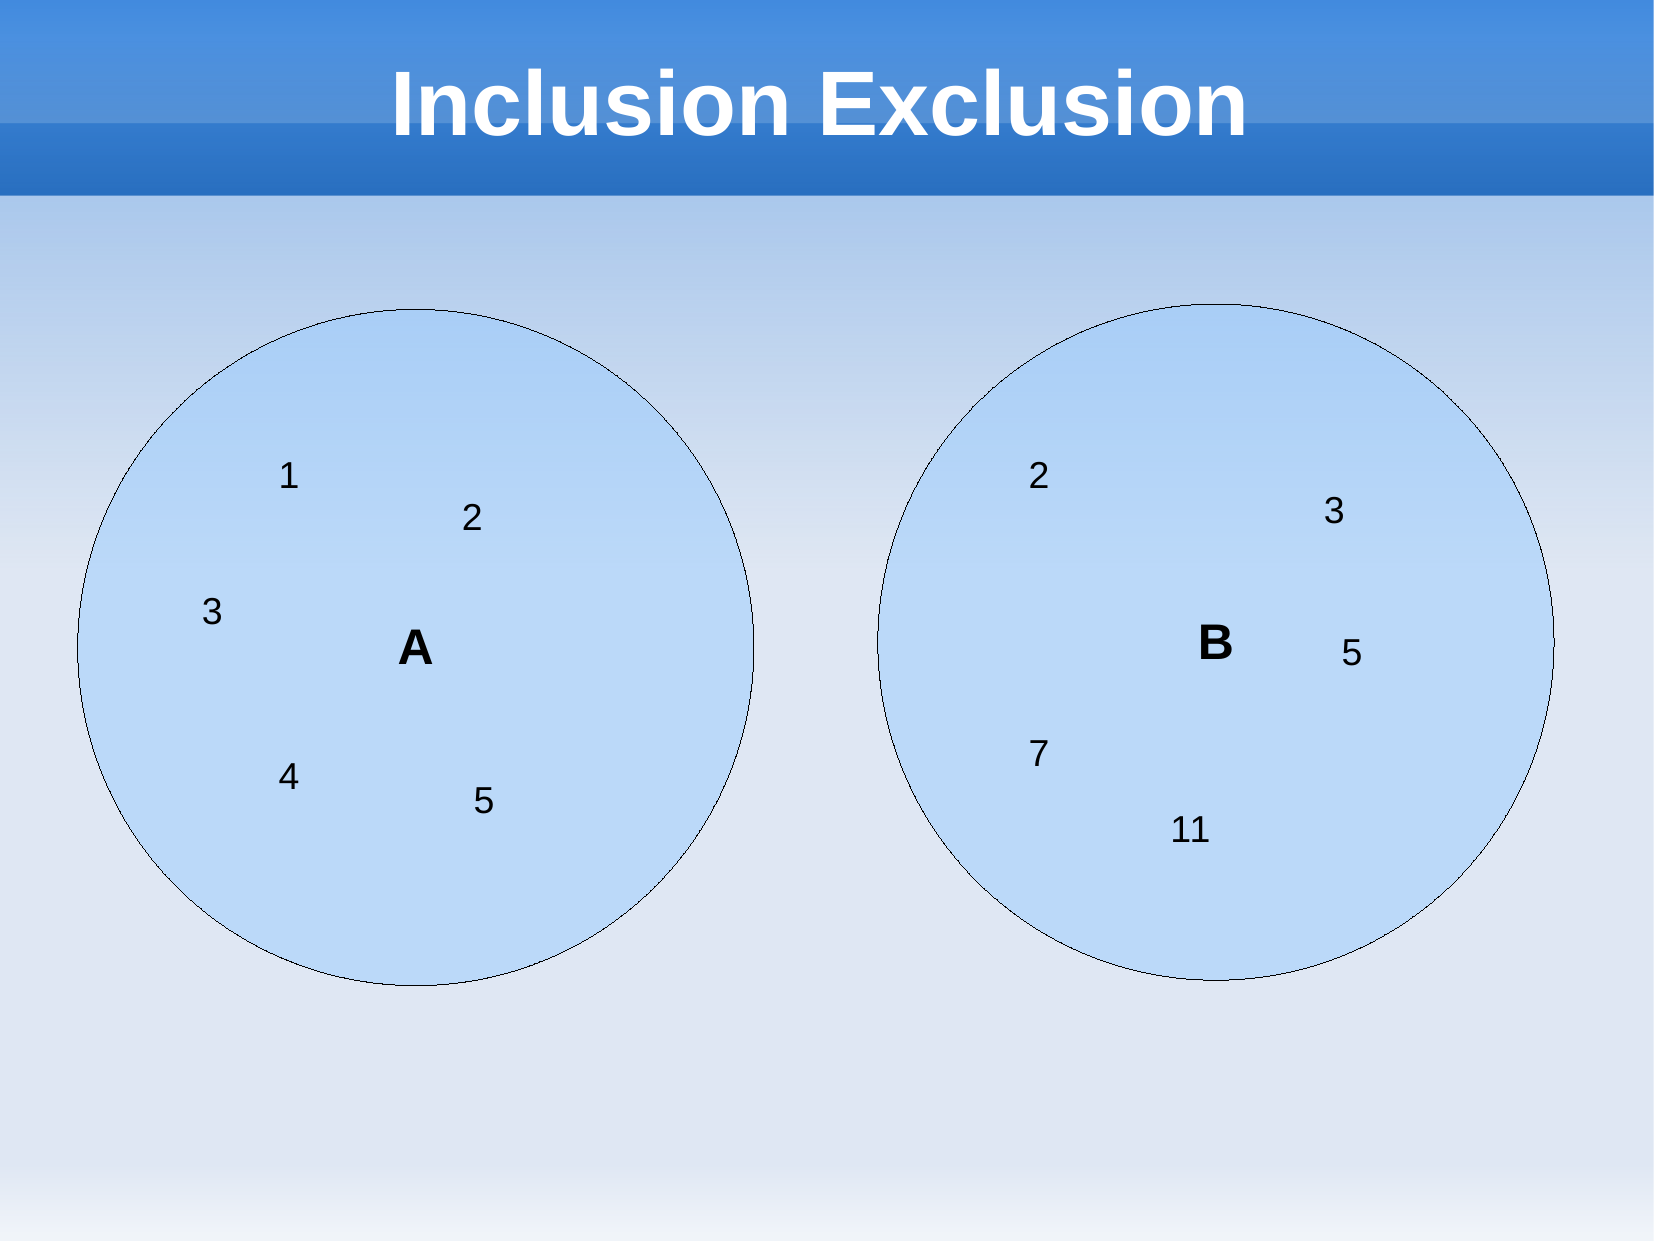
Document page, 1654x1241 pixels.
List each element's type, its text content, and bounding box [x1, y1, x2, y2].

text_box 4 [263, 748, 337, 810]
text_box A [77, 309, 754, 986]
picture [0, 0, 1654, 1241]
text_box 7 [1013, 724, 1087, 787]
title Inclusion Exclusion [76, 0, 1565, 208]
text_box 5 [1326, 624, 1400, 686]
text_box 11 [1155, 801, 1229, 863]
text_box B [877, 304, 1555, 981]
text_box 2 [447, 488, 520, 550]
text_box 2 [1013, 447, 1087, 509]
text_box 3 [187, 583, 260, 645]
text_box 5 [458, 772, 532, 834]
text_box 1 [263, 447, 337, 509]
text_box 3 [1309, 482, 1383, 544]
